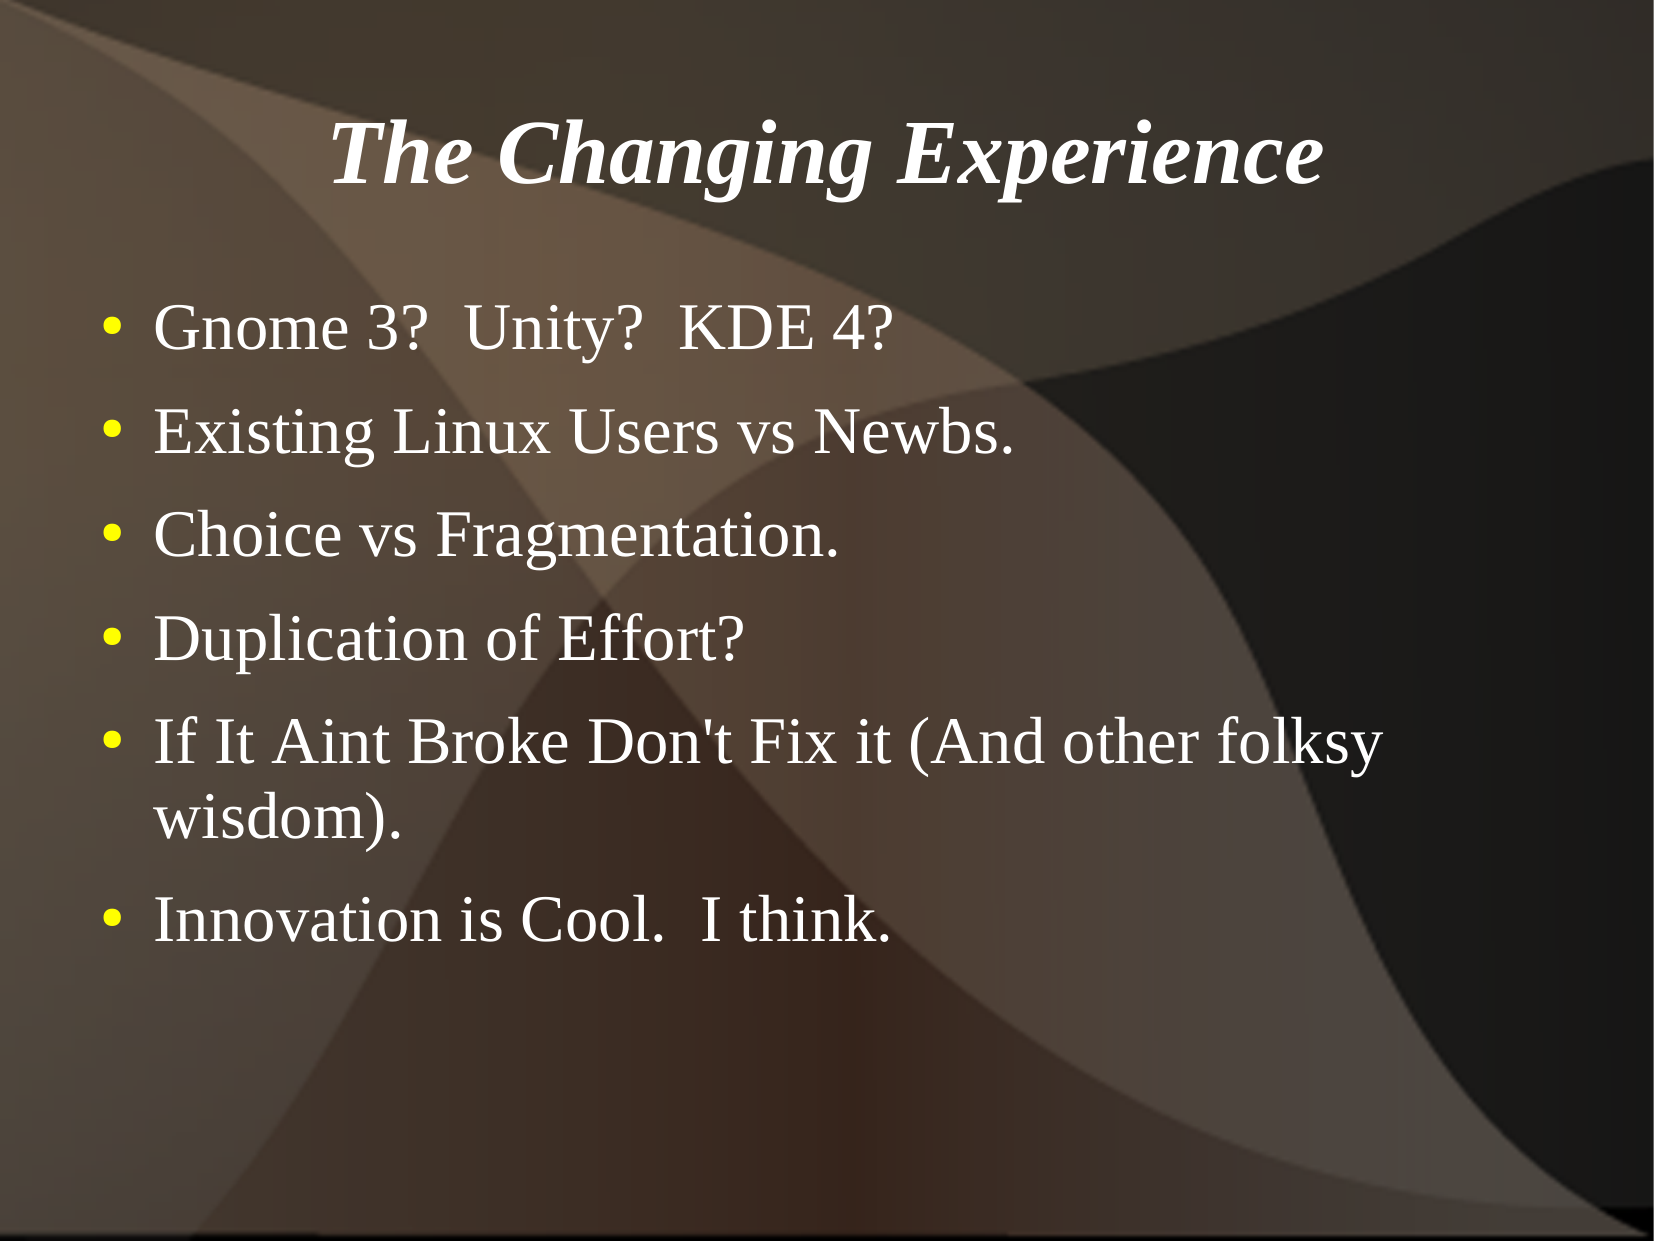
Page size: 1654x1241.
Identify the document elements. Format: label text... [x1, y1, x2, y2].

title The Changing Experience [82, 56, 1571, 250]
picture [0, 0, 1654, 1241]
list Gnome 3? Unity? KDE 4? Existing Linux Users vs Newbs. Choice vs Fragmentation. Duplication of Effort? If It Aint Broke Don't Fix it (And other folksy wisdom). Innovation is Cool. I think. [82, 290, 1571, 1094]
